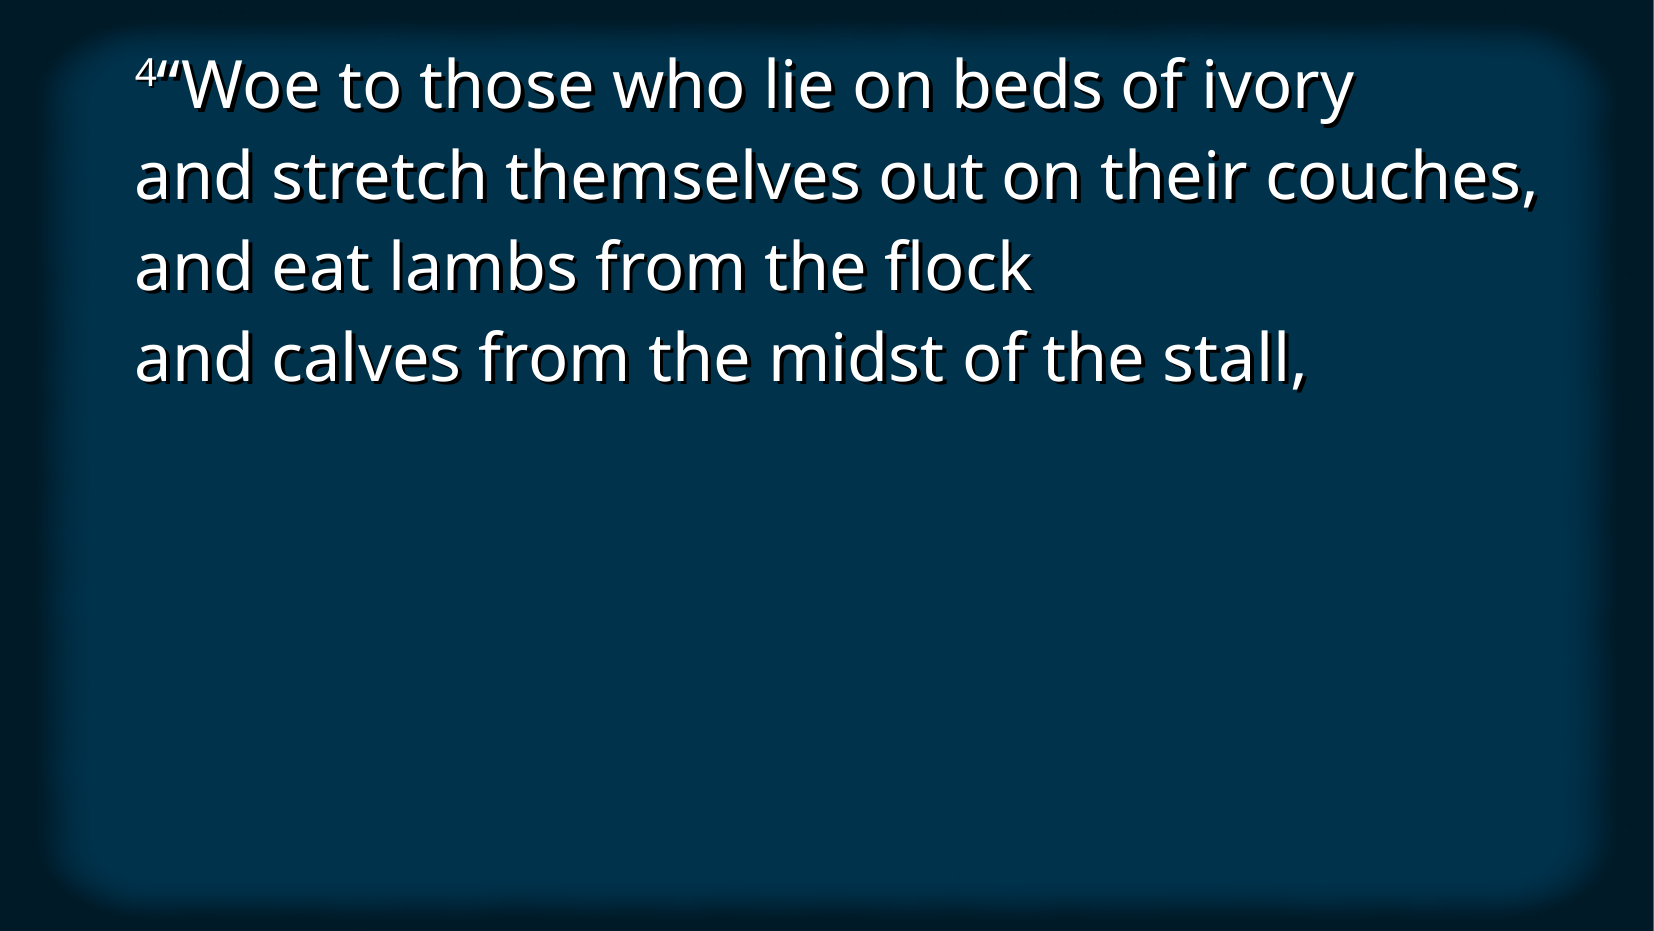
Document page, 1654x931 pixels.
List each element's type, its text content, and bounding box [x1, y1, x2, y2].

text_box 4“Woe to those who lie on beds of ivory and stretch themselves out on their couches, and eat lambs from the flock and calves from the midst of the stall, [120, 30, 1561, 472]
picture [0, 0, 1654, 931]
